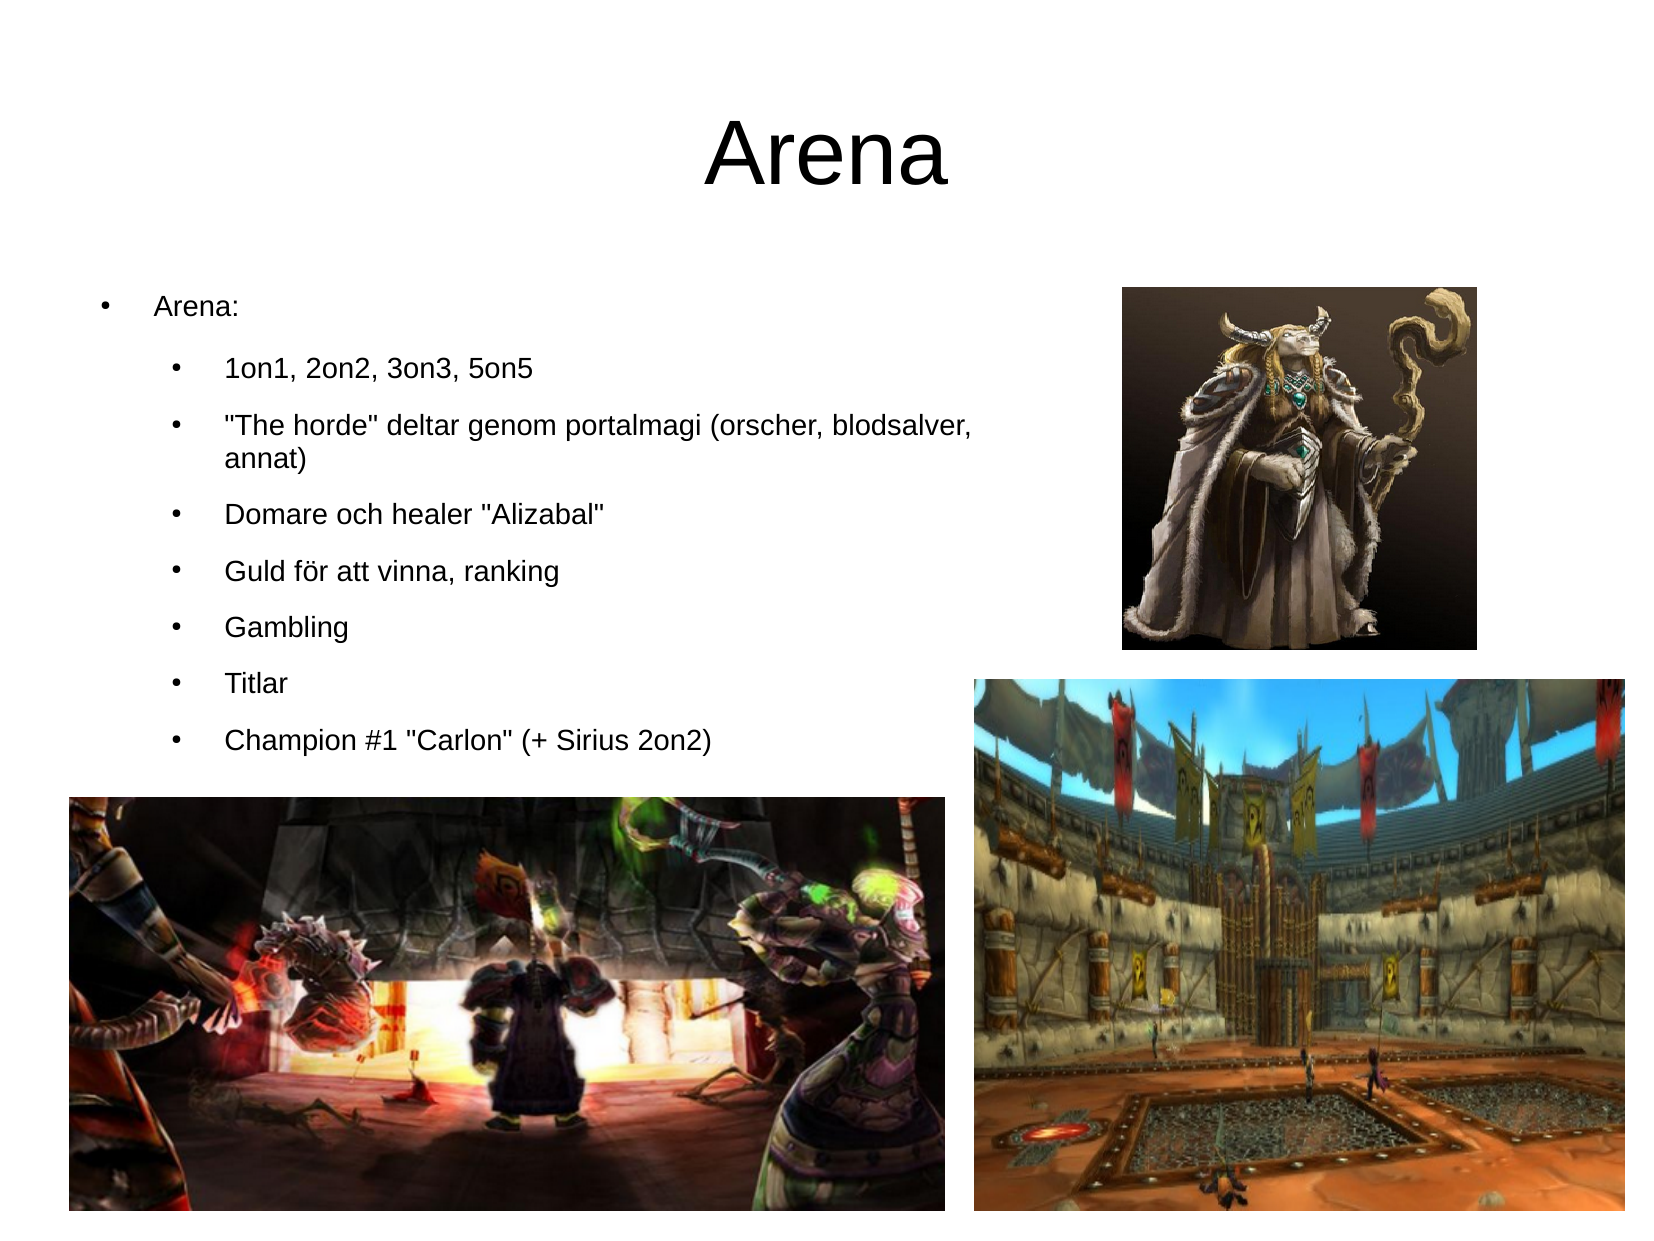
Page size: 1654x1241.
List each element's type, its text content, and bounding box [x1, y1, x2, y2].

picture [1122, 287, 1477, 650]
list Arena: 1on1, 2on2, 3on3, 5on5 "The horde" deltar genom portalmagi (orscher, blodsalver, annat) Domare och healer "Alizabal" Guld för att vinna, ranking Gambling Titlar Champion #1 "Carlon" (+ Sirius 2on2) [82, 290, 975, 798]
title Arena [82, 49, 1571, 257]
picture [69, 797, 945, 1211]
picture [974, 679, 1625, 1211]
